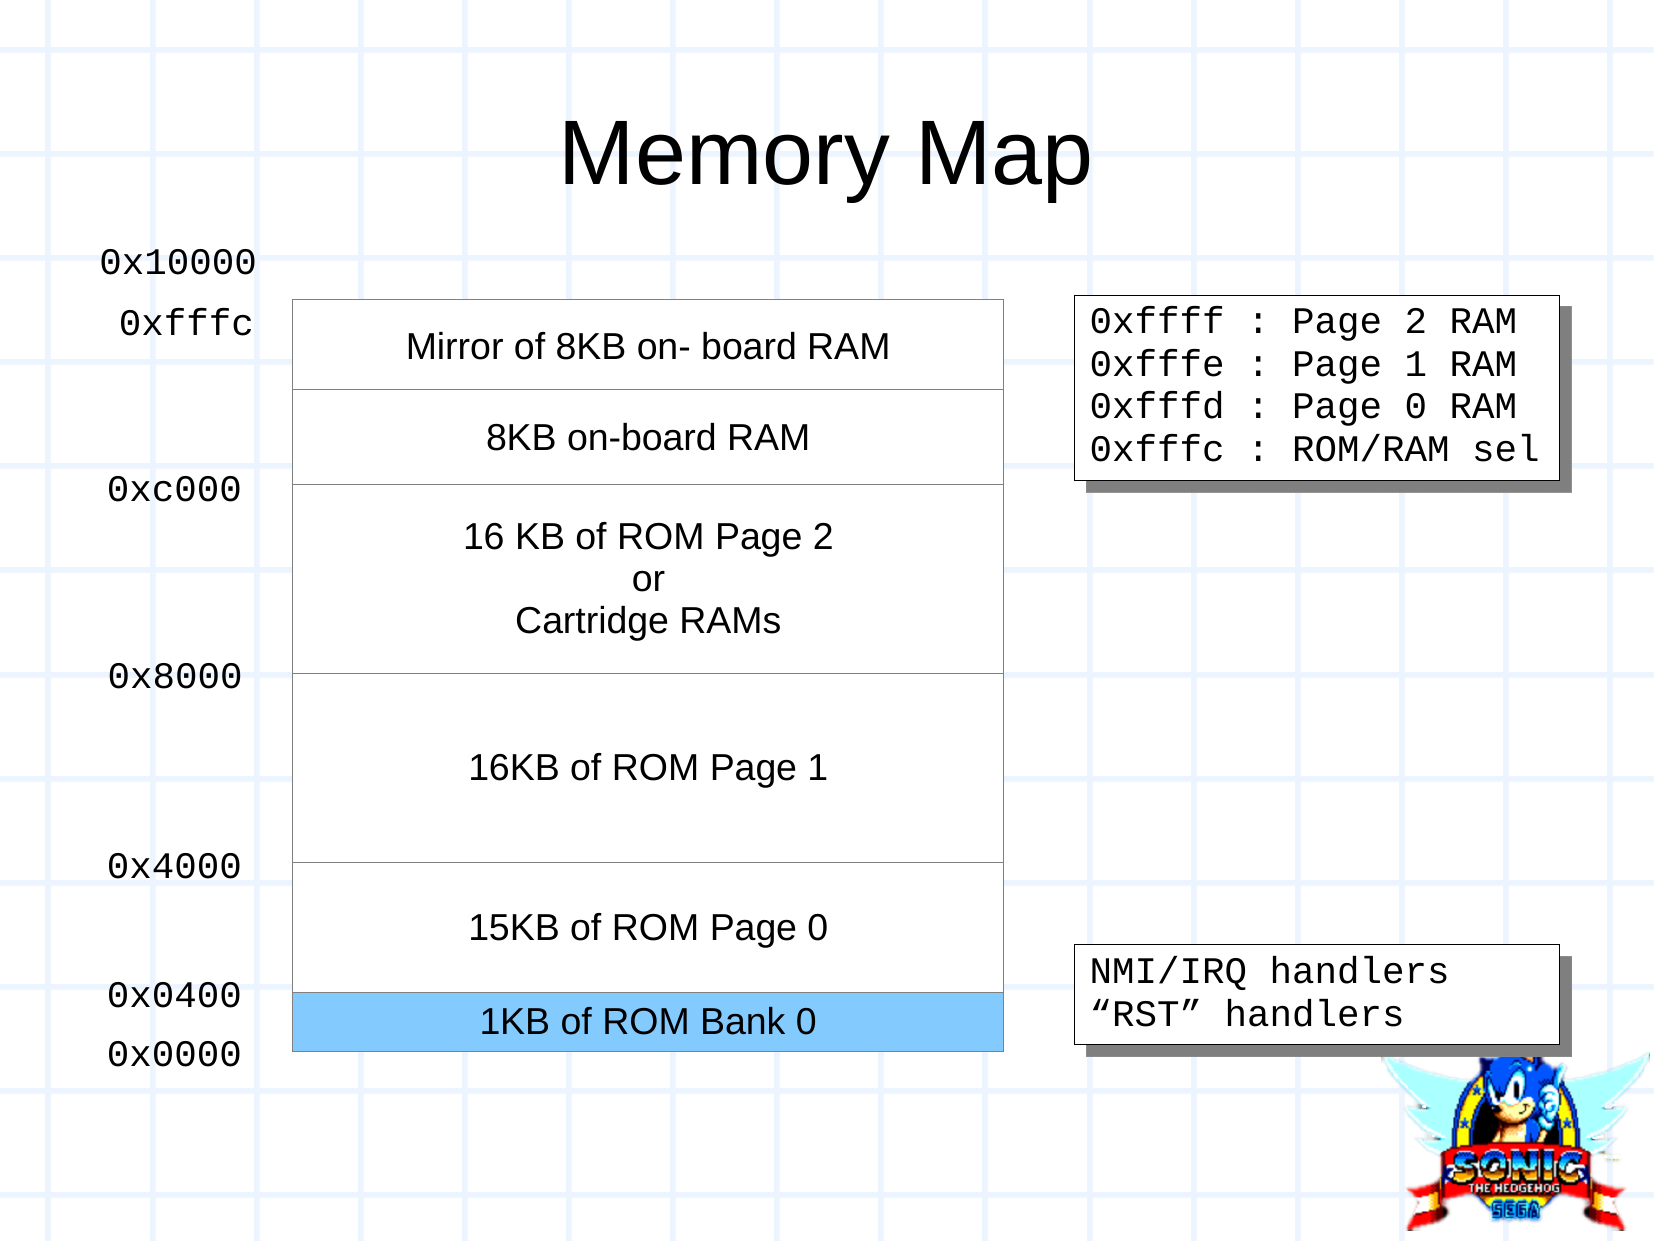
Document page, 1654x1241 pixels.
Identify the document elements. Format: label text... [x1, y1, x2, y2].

text_box 0x4000 [92, 840, 257, 898]
picture [0, 0, 1654, 1241]
text_box 8KB on-board RAM [292, 389, 1004, 485]
title Memory Map [82, 49, 1571, 257]
text_box 0xfffc [103, 296, 269, 355]
text_box 15KB of ROM Page 0 [292, 862, 1004, 992]
text_box 0x0000 [92, 1027, 257, 1085]
text_box 0xc000 [92, 462, 257, 520]
text_box 0x10000 [84, 236, 272, 294]
text_box 1KB of ROM Bank 0 [292, 992, 1004, 1052]
text_box 0xffff : Page 2 RAM 0xfffe : Page 1 RAM 0xfffd : Page 0 RAM 0xfffc : ROM/RAM sel [1074, 295, 1560, 481]
text_box 16KB of ROM Page 1 [292, 673, 1004, 862]
text_box 16 KB of ROM Page 2 or Cartridge RAMs [292, 485, 1004, 673]
text_box 0x8000 [92, 649, 258, 707]
text_box 0x0400 [92, 968, 257, 1026]
text_box NMI/IRQ handlers “RST” handlers [1074, 944, 1560, 1045]
text_box Mirror of 8KB on- board RAM [292, 299, 1004, 389]
